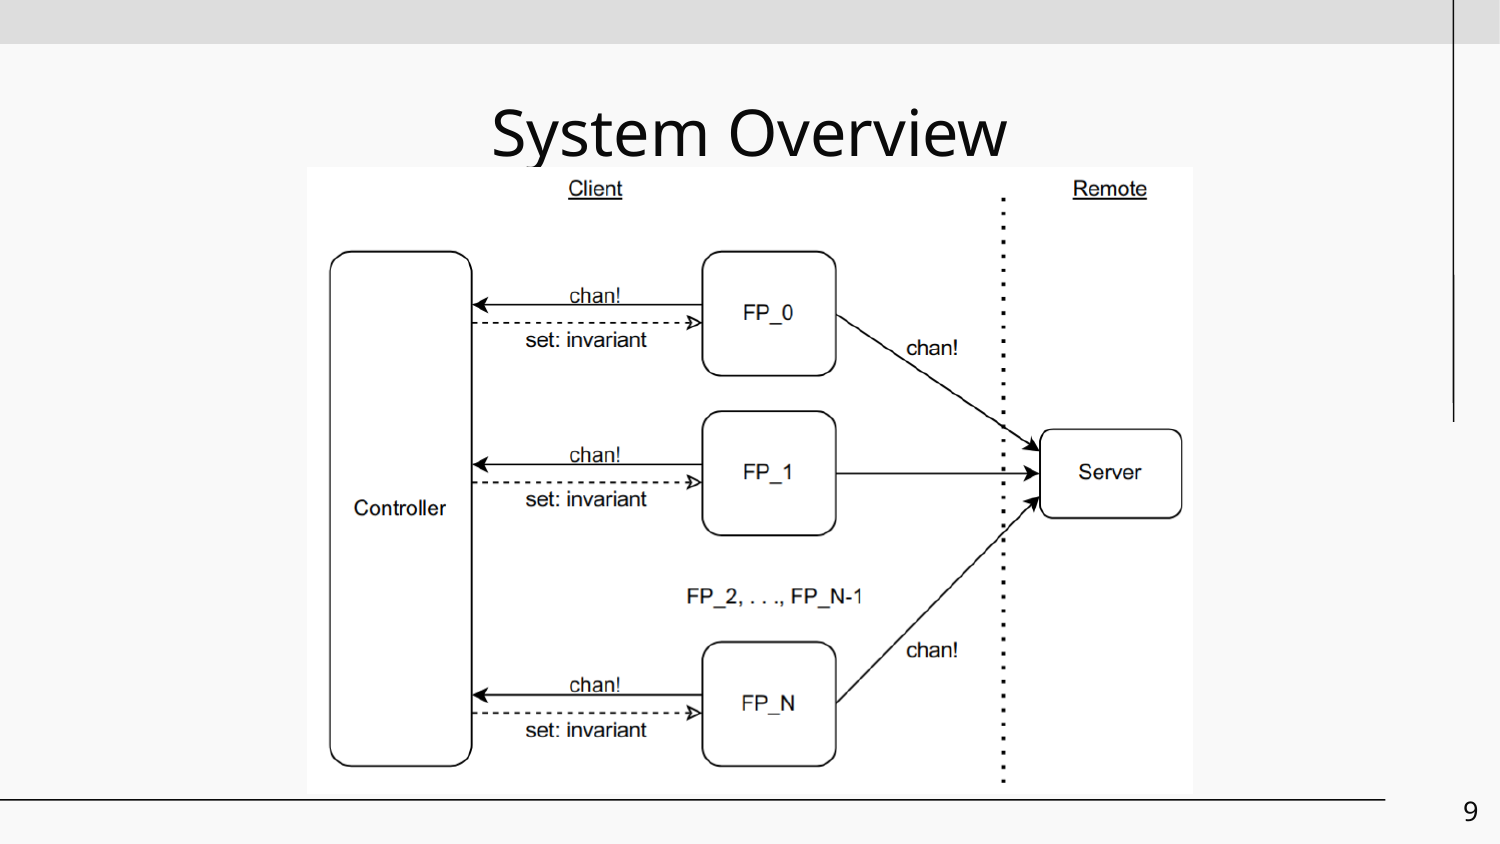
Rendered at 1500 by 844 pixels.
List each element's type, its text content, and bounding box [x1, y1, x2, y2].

picture [307, 167, 1193, 794]
title System Overview [116, 77, 1383, 168]
slide_number <number> [1403, 779, 1494, 844]
